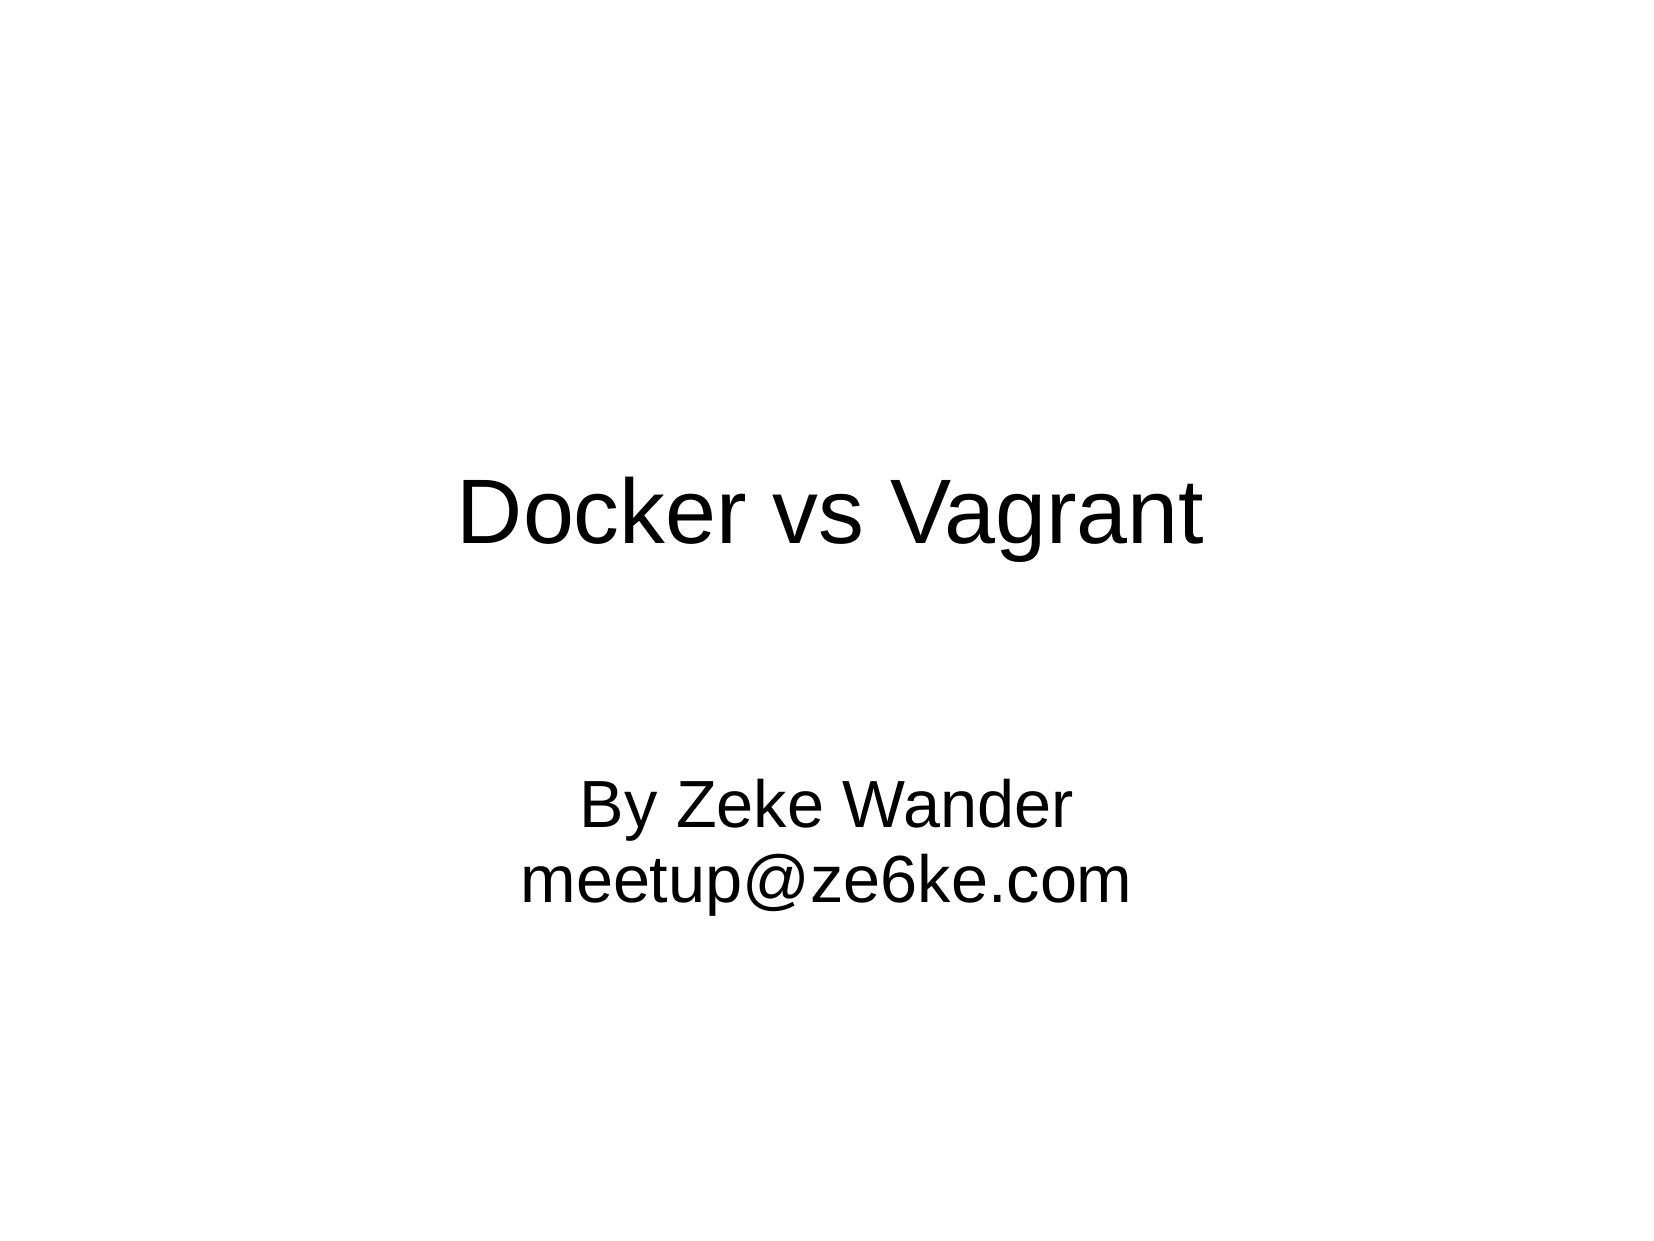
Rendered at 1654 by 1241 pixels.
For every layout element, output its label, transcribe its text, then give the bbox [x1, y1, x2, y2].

title Docker vs Vagrant [86, 407, 1576, 616]
subtitle By Zeke Wander meetup@ze6ke.com [82, 675, 1571, 1010]
